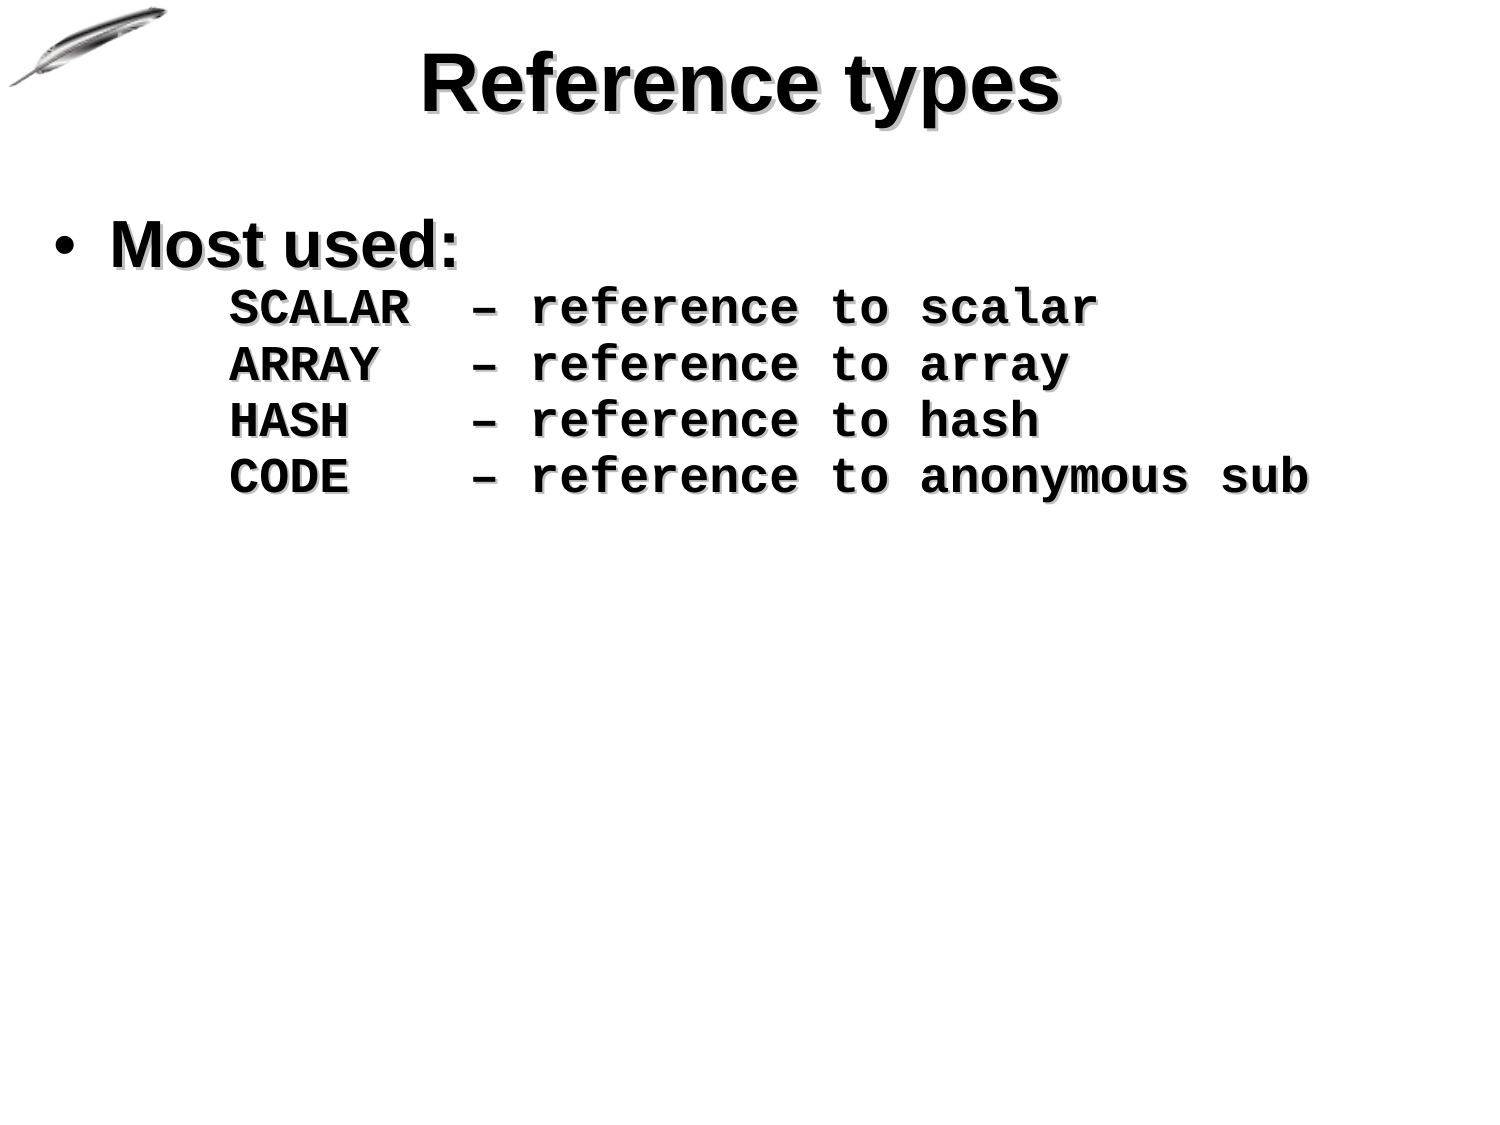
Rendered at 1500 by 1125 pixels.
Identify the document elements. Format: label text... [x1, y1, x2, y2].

title Reference types [419, 0, 1459, 176]
picture [5, 5, 173, 89]
list Most used: SCALAR – reference to scalar ARRAY – reference to array HASH – reference to hash CODE – reference to anonymous sub [53, 207, 1447, 1084]
